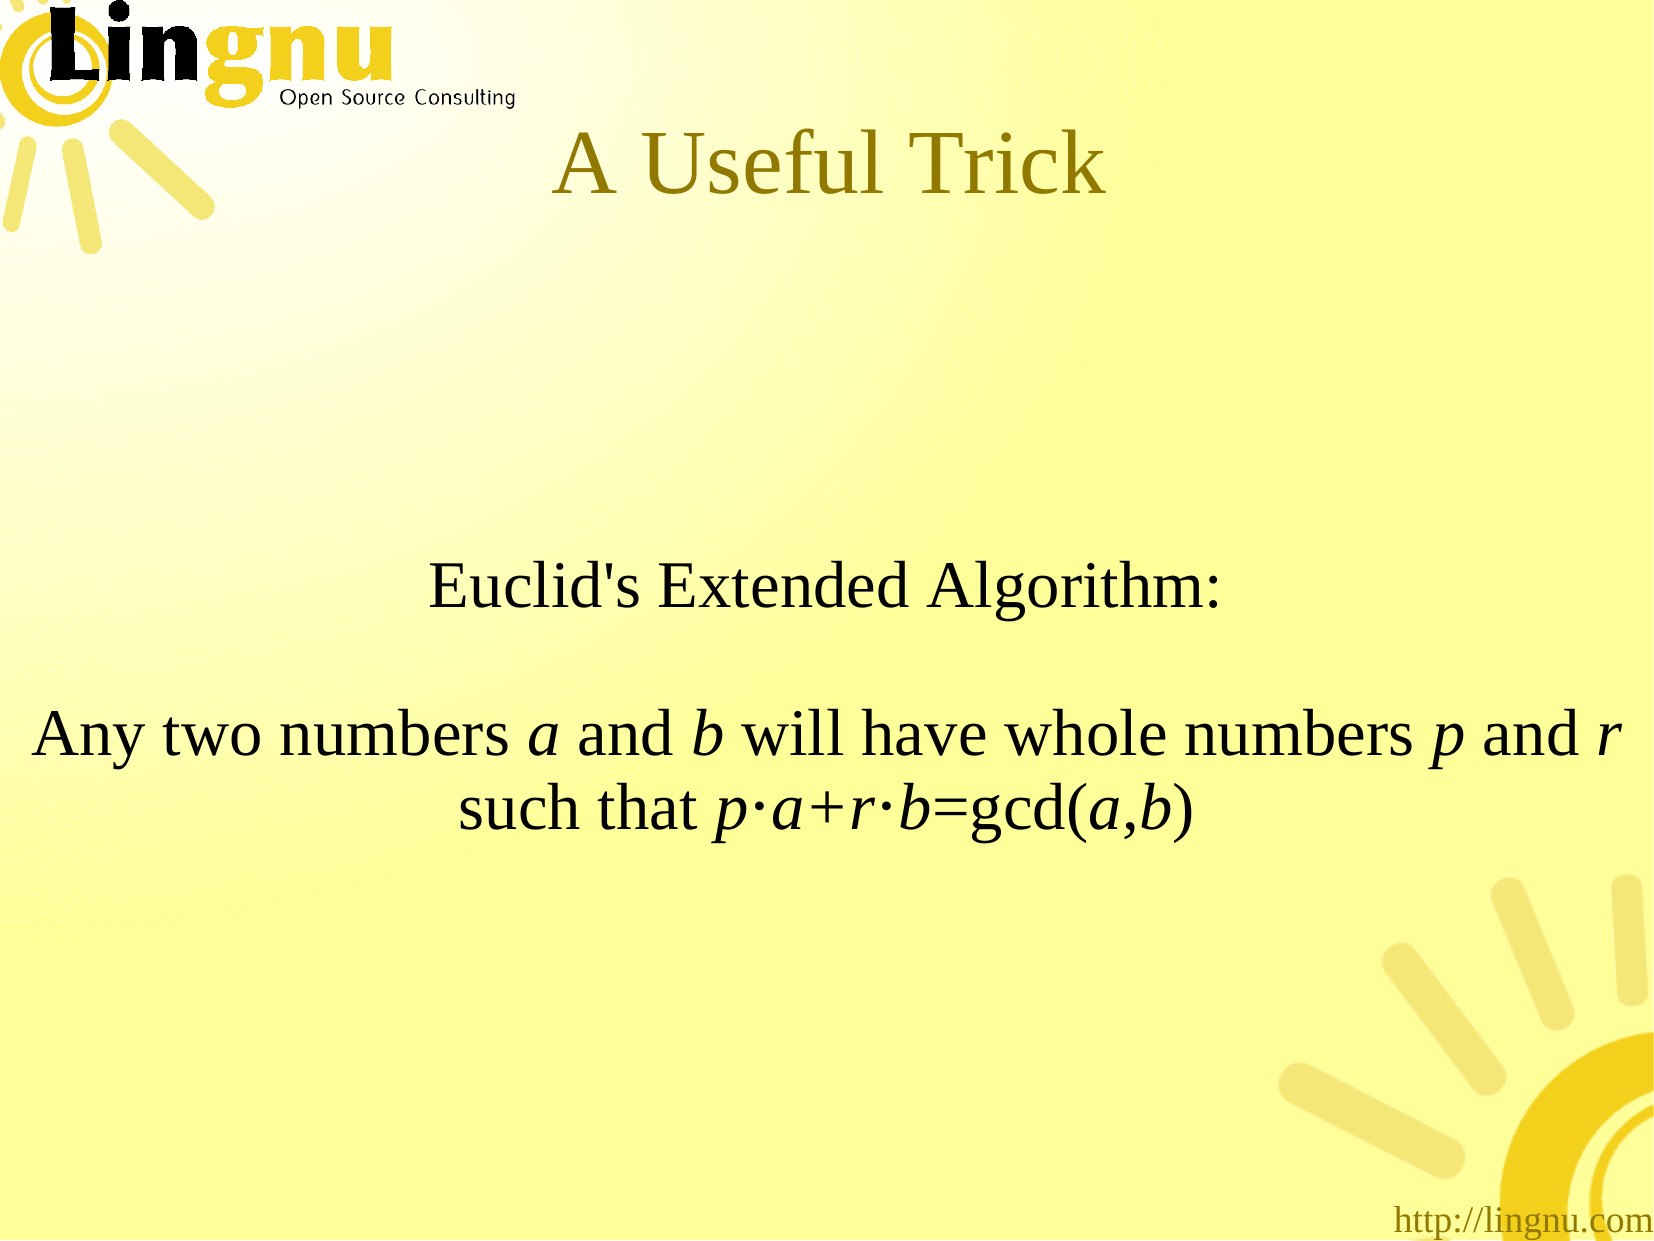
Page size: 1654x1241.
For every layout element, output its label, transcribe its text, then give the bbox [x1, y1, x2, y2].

title A Useful Trick [123, 58, 1536, 265]
picture [1256, 871, 1654, 1241]
picture [0, 0, 516, 256]
subtitle Euclid's Extended Algorithm: Any two numbers a and b will have whole numbers p and r such that p⋅a+r⋅b=gcd(a,b) [29, 265, 1625, 1127]
